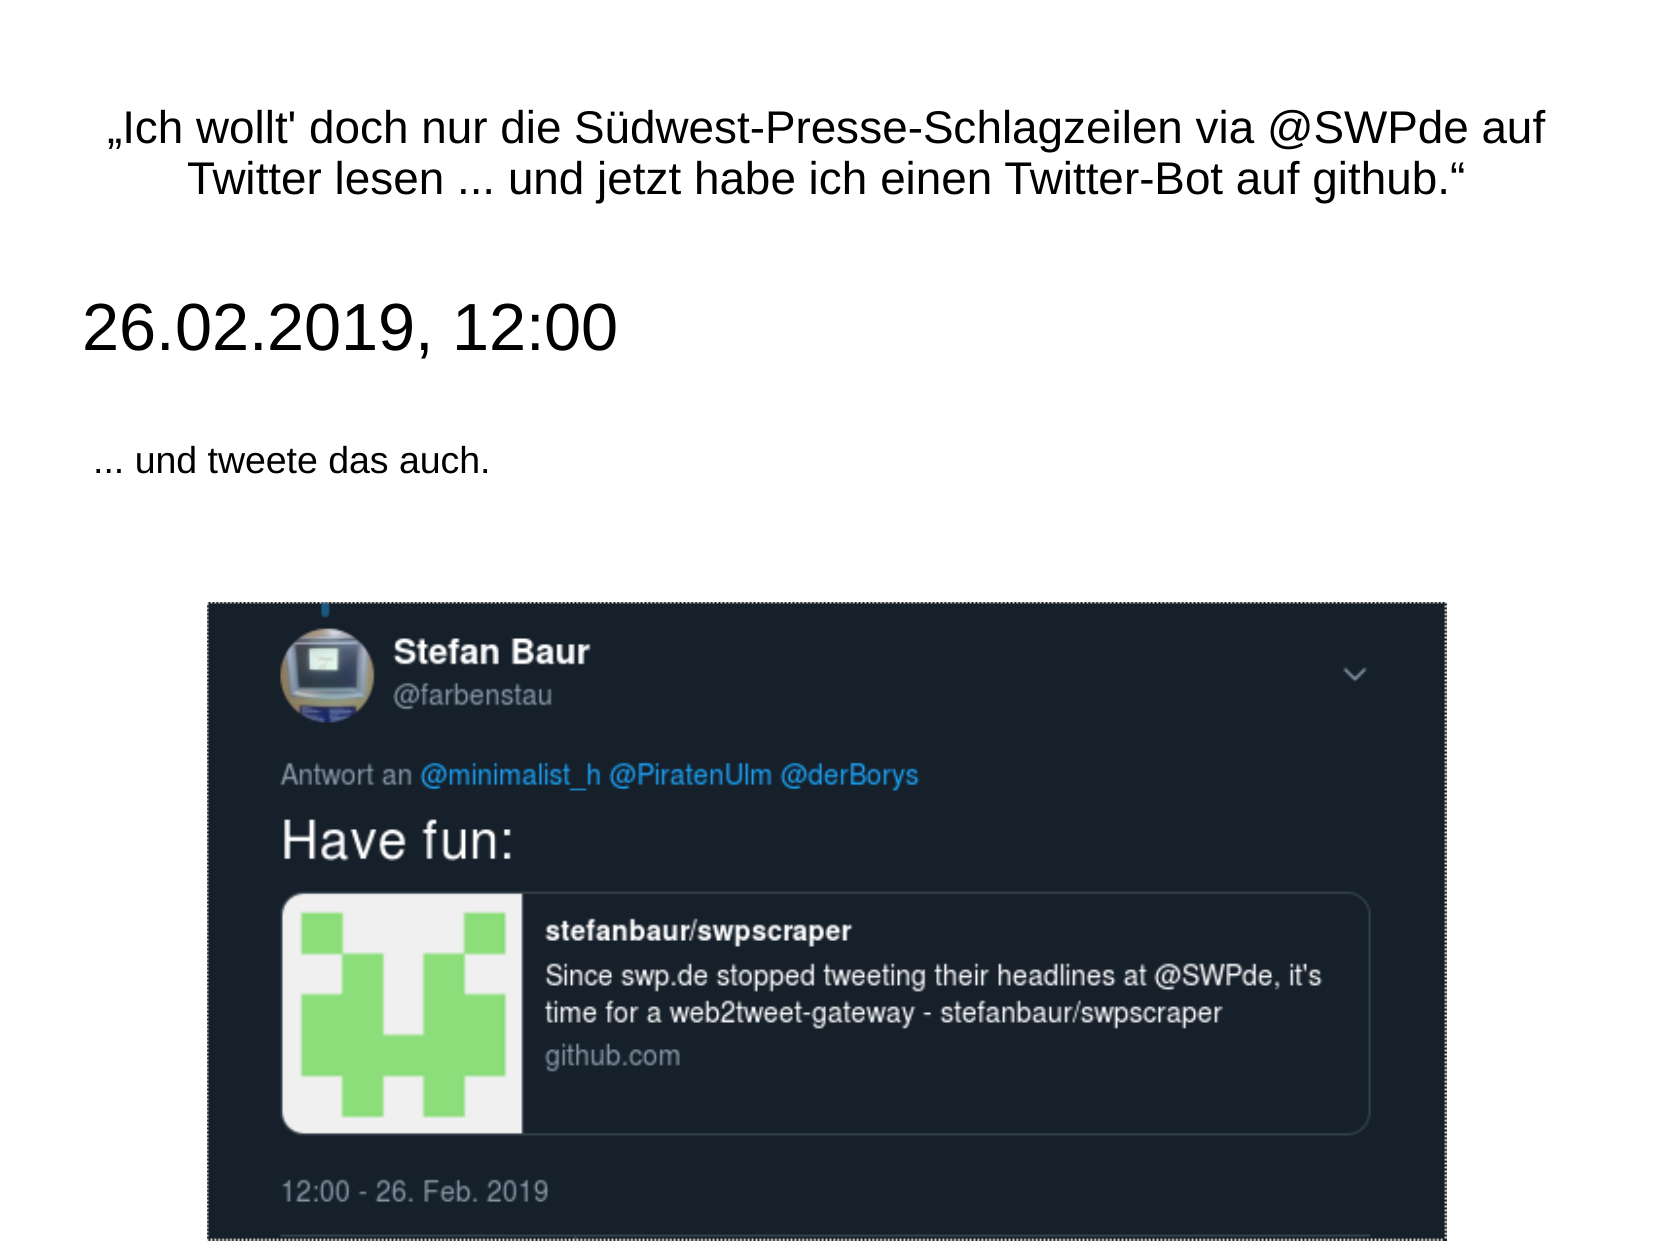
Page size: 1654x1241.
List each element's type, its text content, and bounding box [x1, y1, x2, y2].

subtitle 26.02.2019, 12:00 ... und tweete das auch. [82, 290, 1571, 1010]
title „Ich wollt' doch nur die Südwest-Presse-Schlagzeilen via @SWPde auf Twitter lesen ... und jetzt habe ich einen Twitter-Bot auf github.“ [82, 49, 1571, 257]
picture [207, 602, 1447, 1241]
